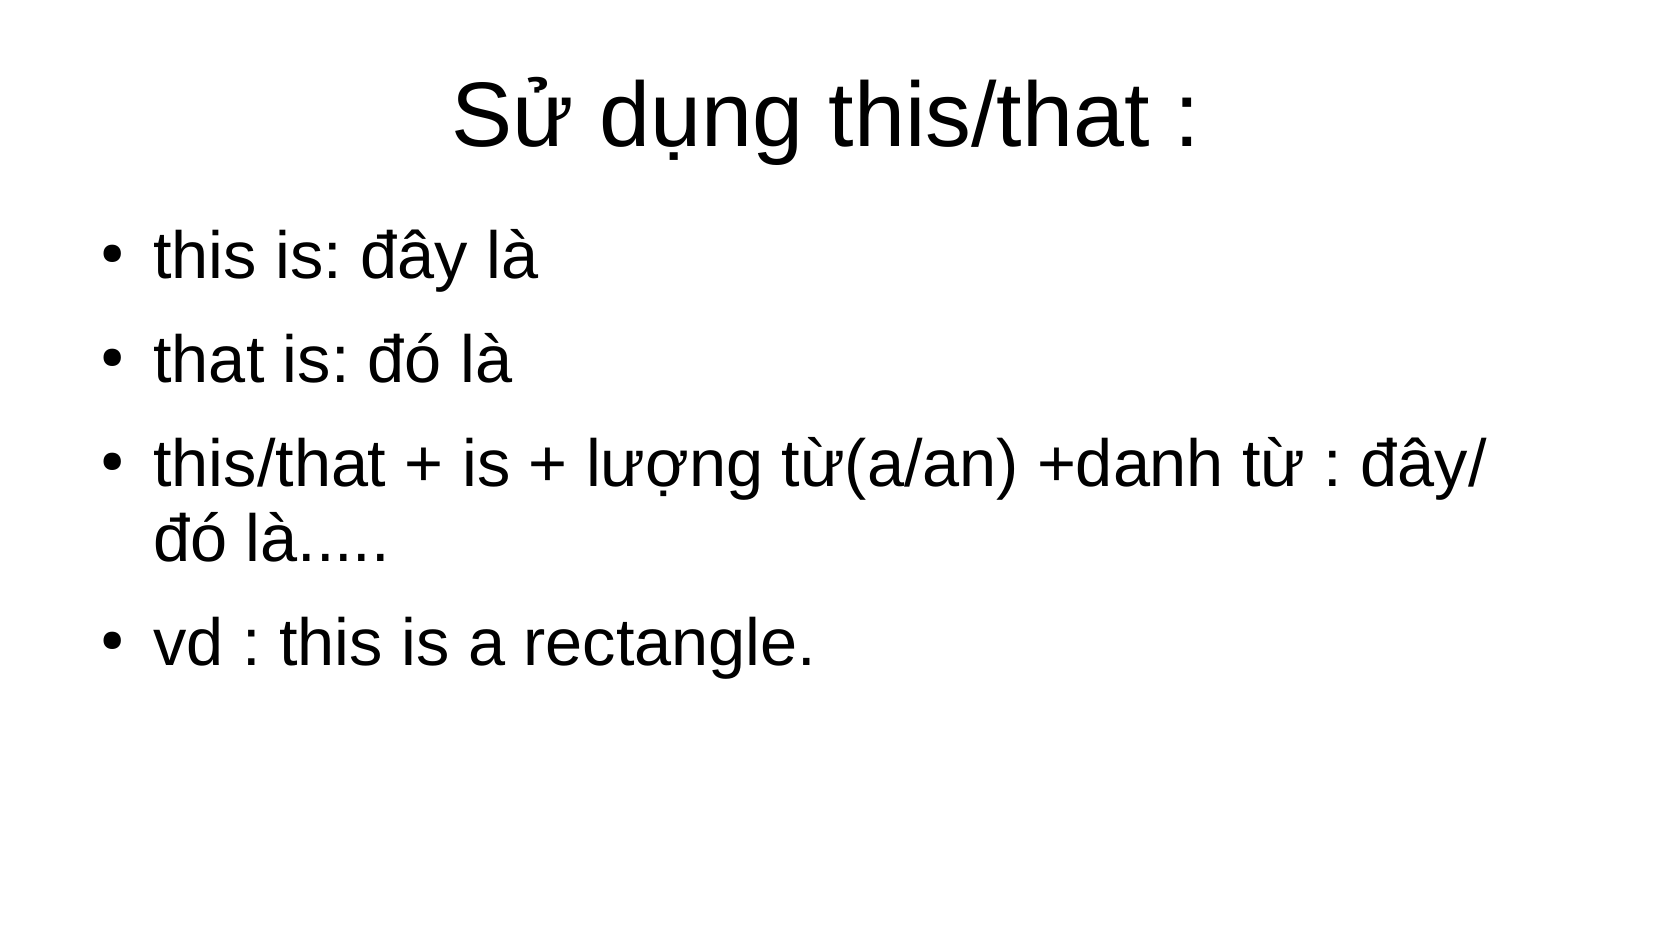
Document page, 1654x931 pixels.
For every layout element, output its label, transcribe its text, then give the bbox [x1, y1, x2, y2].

title Sử dụng this/that : [82, 37, 1571, 193]
list this is: đây là that is: đó là this/that + is + lượng từ(a/an) +danh từ : đây/ đó là..... vd : this is a rectangle. [82, 217, 1571, 758]
